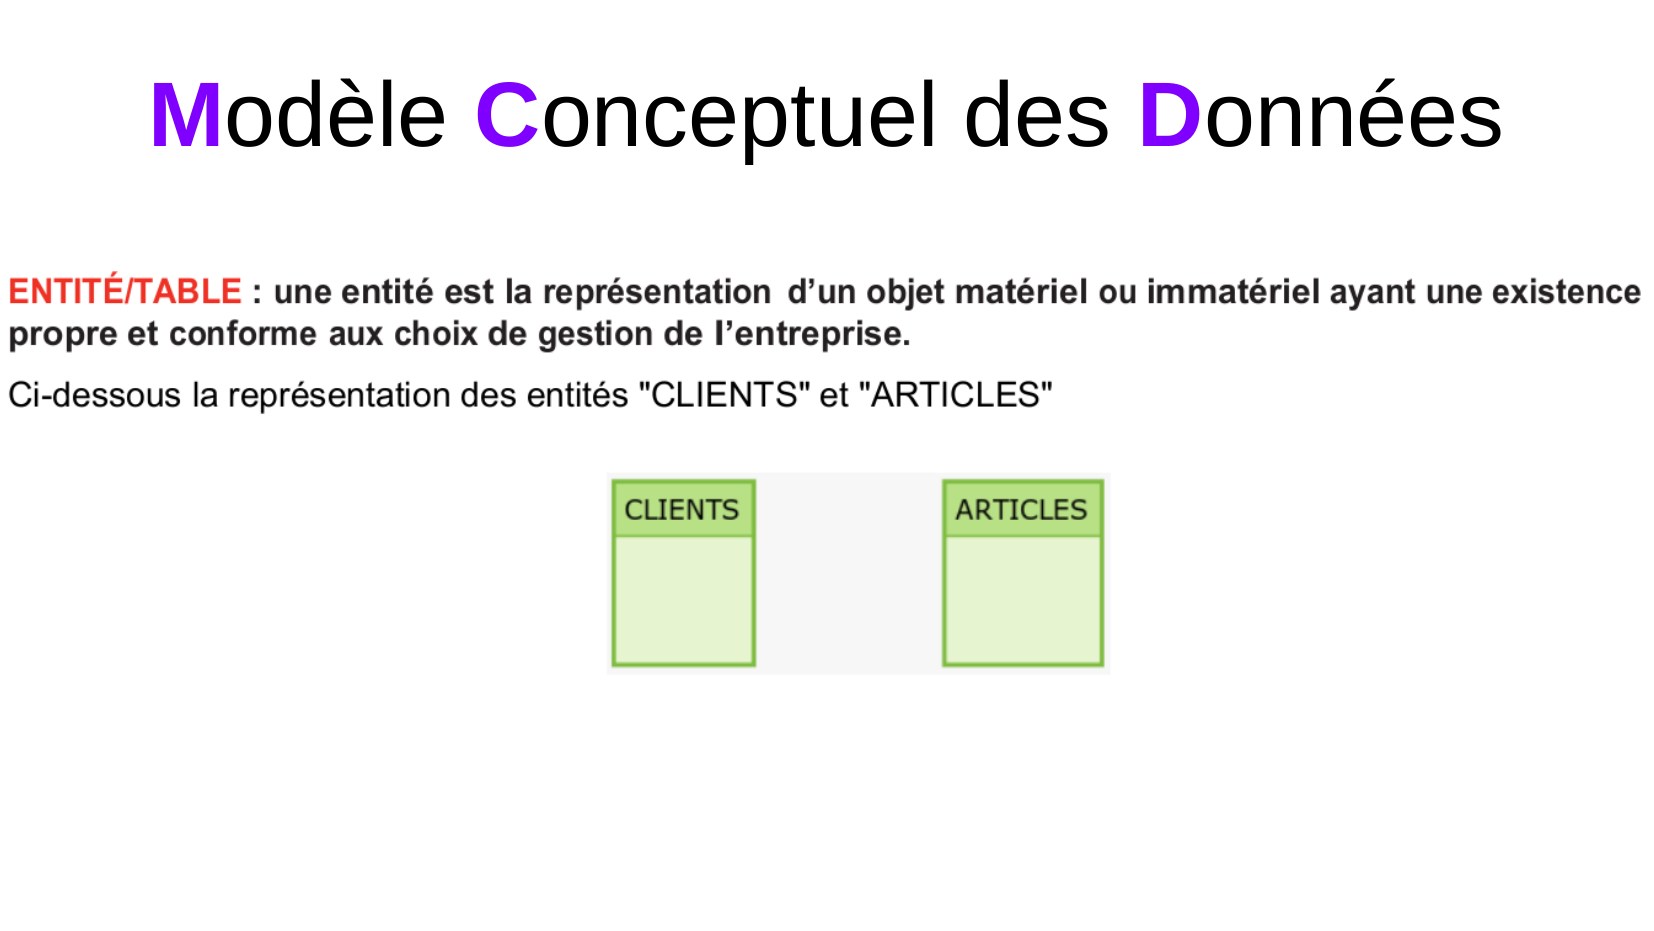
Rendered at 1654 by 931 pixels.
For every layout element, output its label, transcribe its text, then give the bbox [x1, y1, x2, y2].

title Modèle Conceptuel des Données [82, 37, 1571, 193]
picture [3, 254, 1654, 680]
